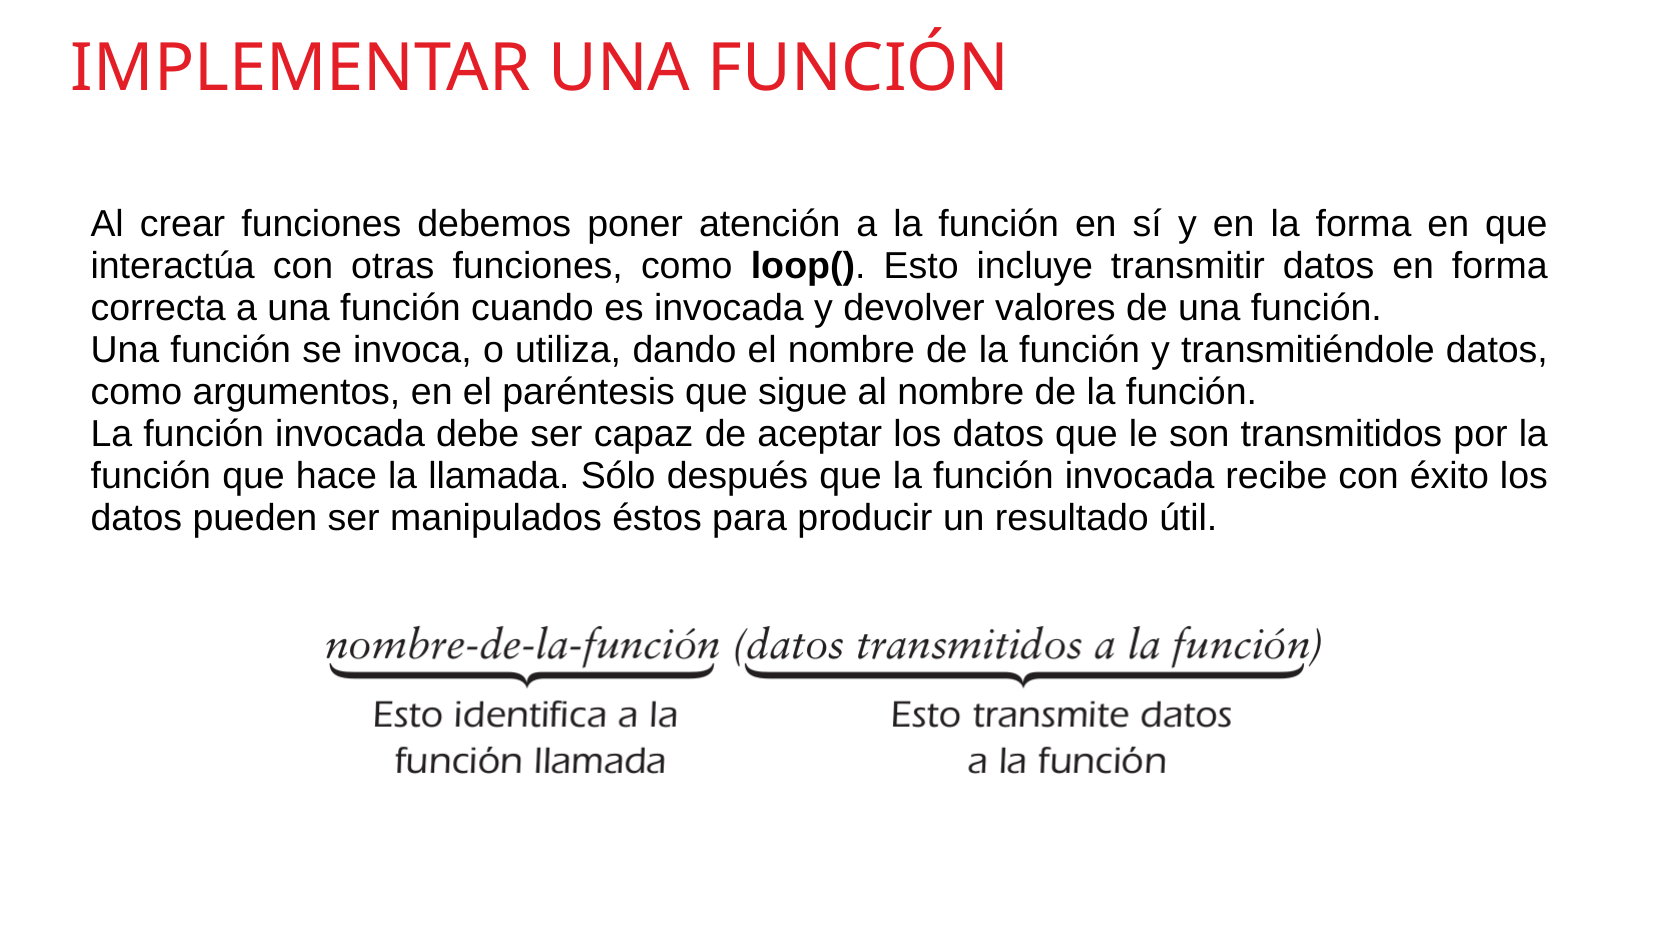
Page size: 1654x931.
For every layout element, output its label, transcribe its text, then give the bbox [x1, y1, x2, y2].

picture [306, 603, 1347, 802]
title IMPLEMENTAR UNA FUNCIÓN [70, 11, 1347, 118]
text_box Al crear funciones debemos poner atención a la función en sí y en la forma en que interactúa con otras funciones, como loop(). Esto incluye transmitir datos en forma correcta a una función cuando es invocada y devolver valores de una función. Una función se invoca, o utiliza, dando el nombre de la función y transmitiéndole datos, como argumentos, en el paréntesis que sigue al nombre de la función. La función invocada debe ser capaz de aceptar los datos que le son transmitidos por la función que hace la llamada. Sólo después que la función invocada recibe con éxito los datos pueden ser manipulados éstos para producir un resultado útil. [75, 195, 1578, 547]
